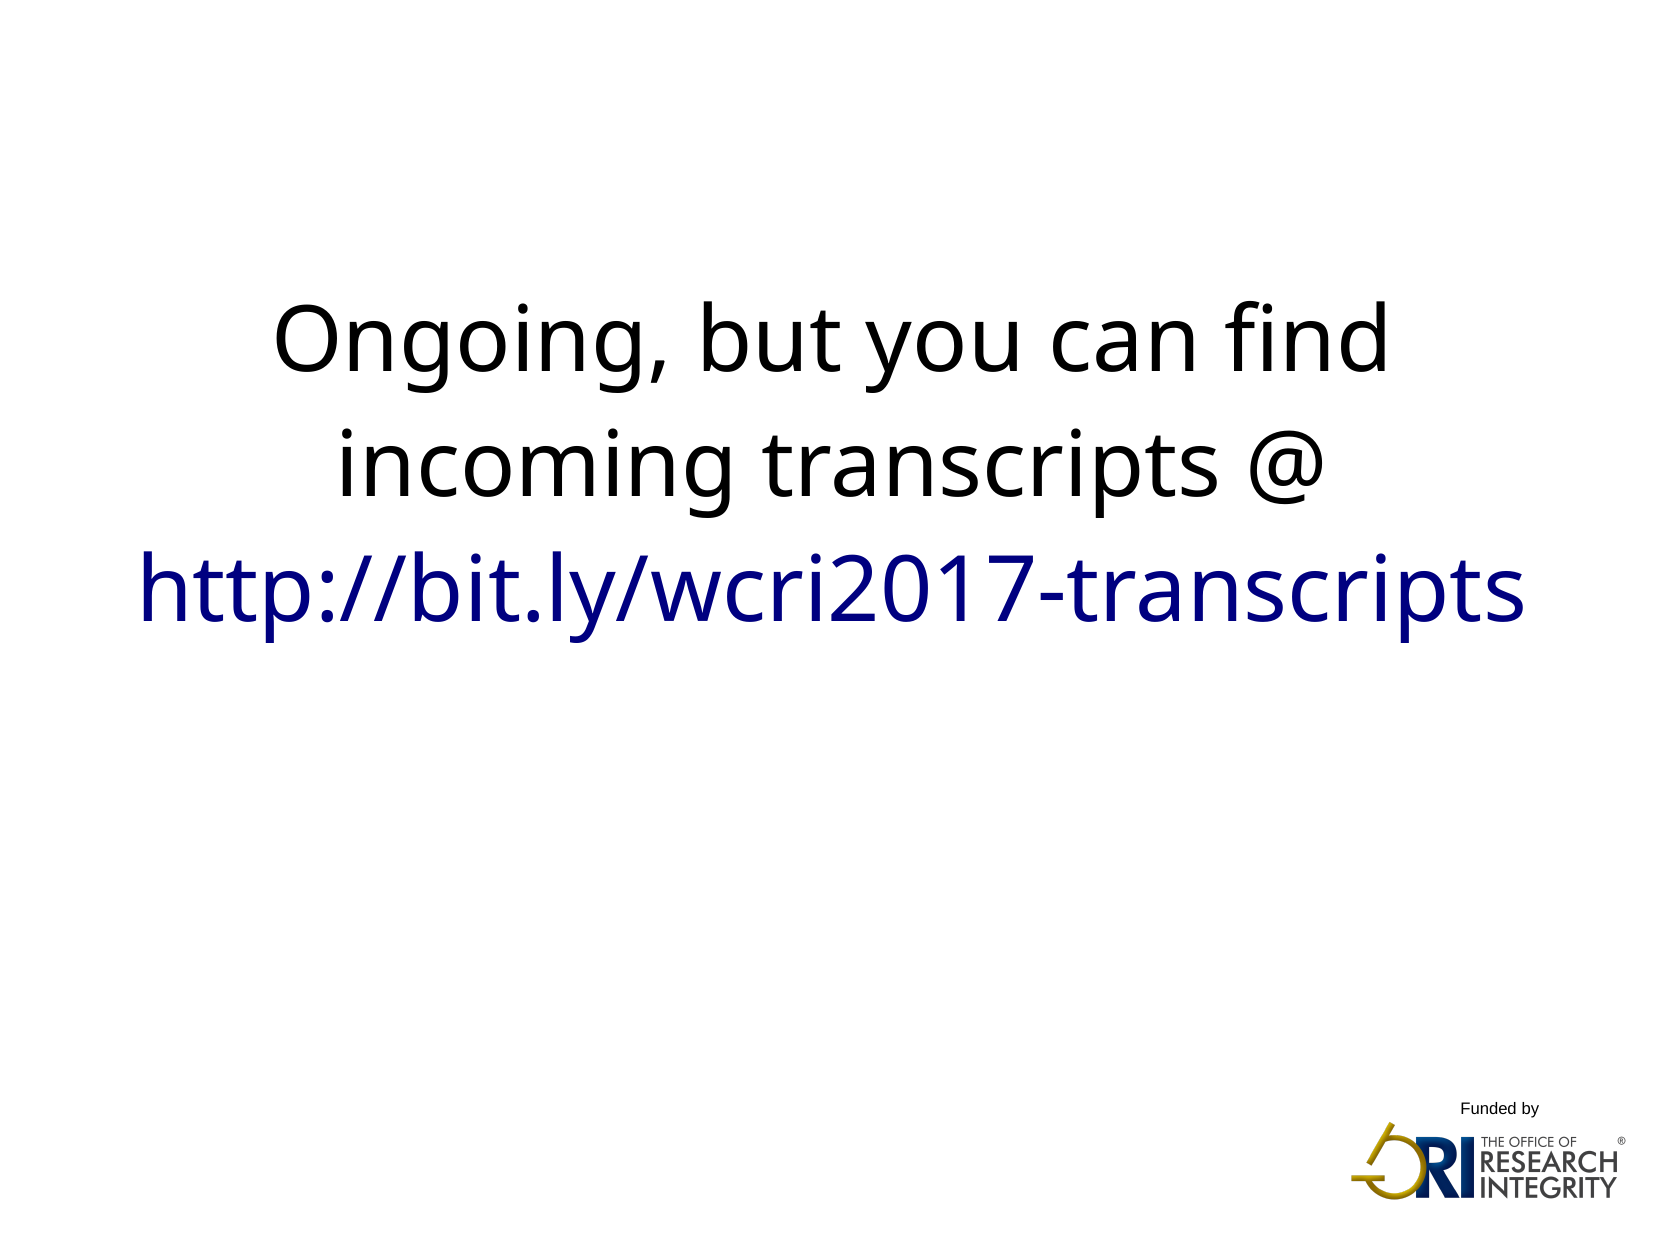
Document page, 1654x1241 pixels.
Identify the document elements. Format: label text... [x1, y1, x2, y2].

title Ongoing, but you can find incoming transcripts @ http://bit.ly/wcri2017-transcripts [11, 240, 1654, 683]
picture [1341, 1109, 1636, 1216]
text_box Funded by [1380, 1091, 1621, 1126]
